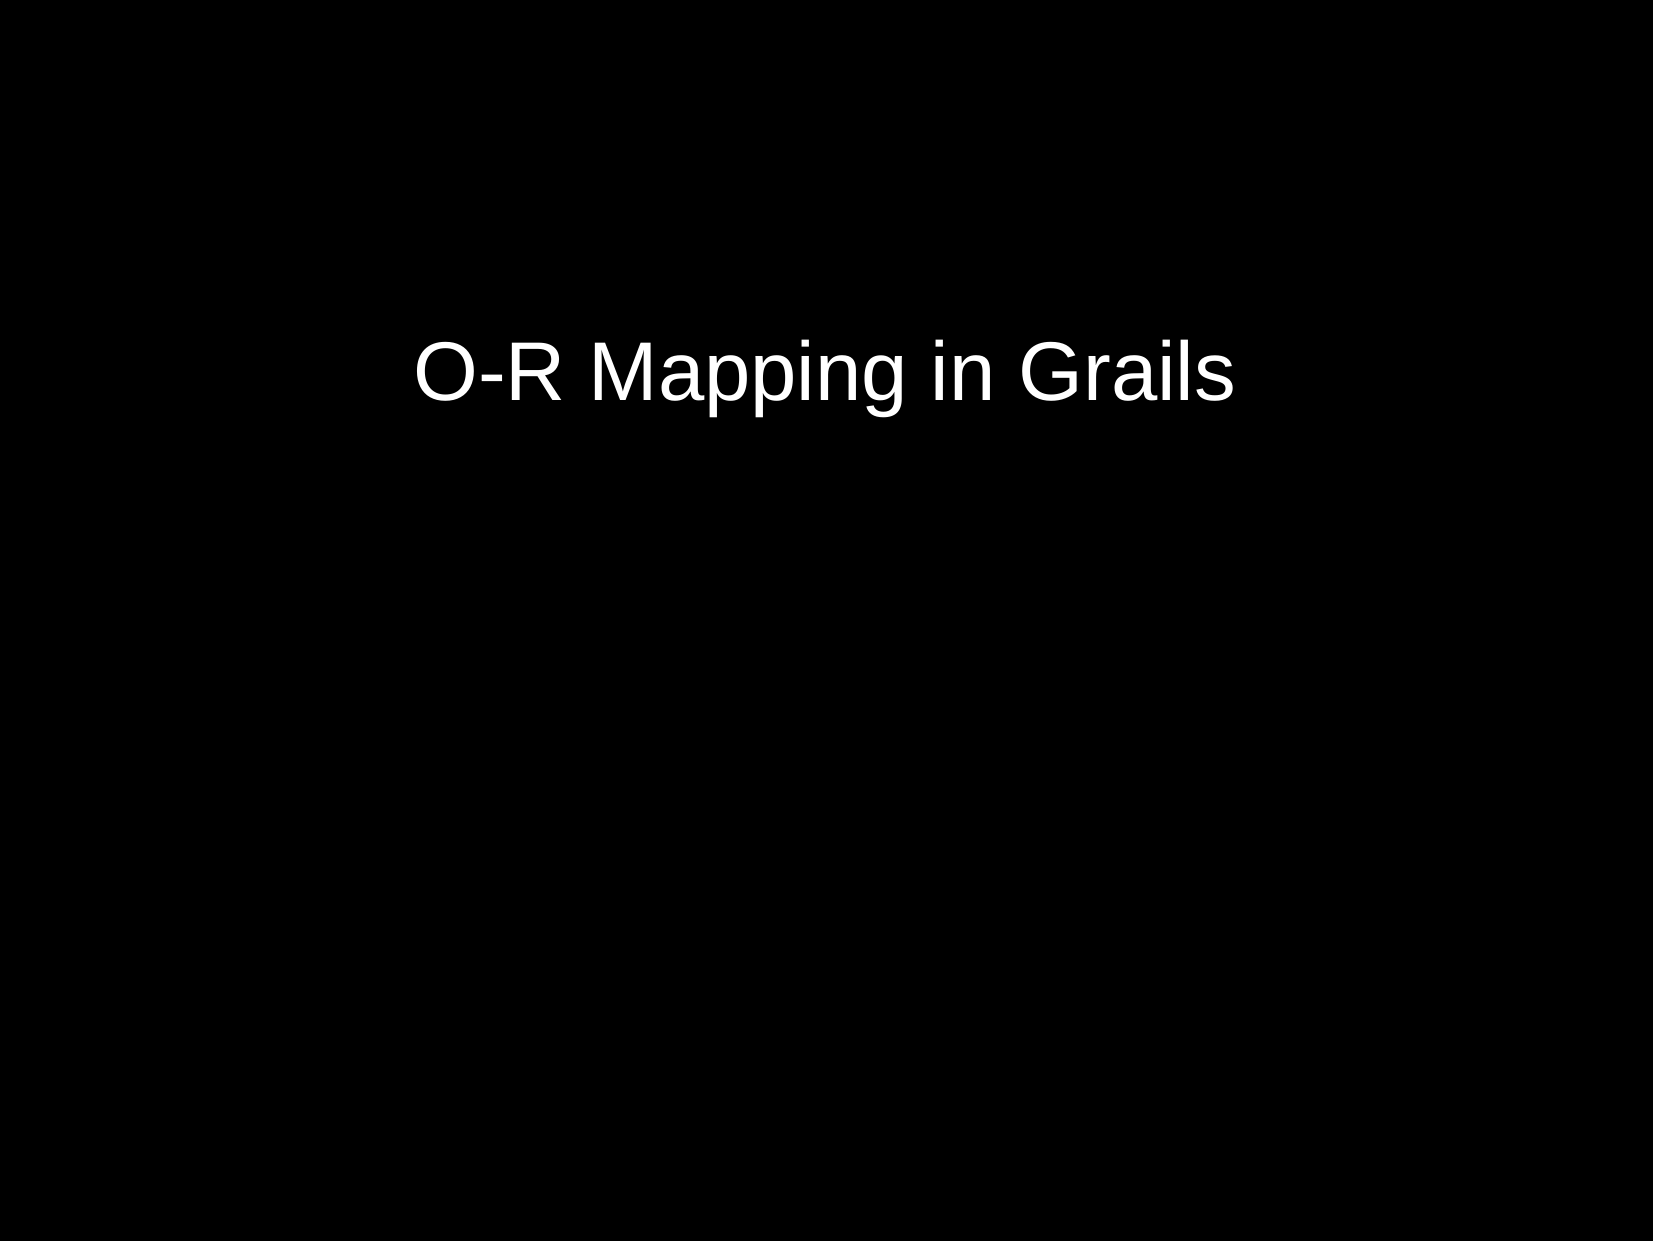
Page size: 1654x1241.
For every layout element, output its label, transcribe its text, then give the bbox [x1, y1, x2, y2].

title O-R Mapping in Grails [37, 275, 1613, 468]
